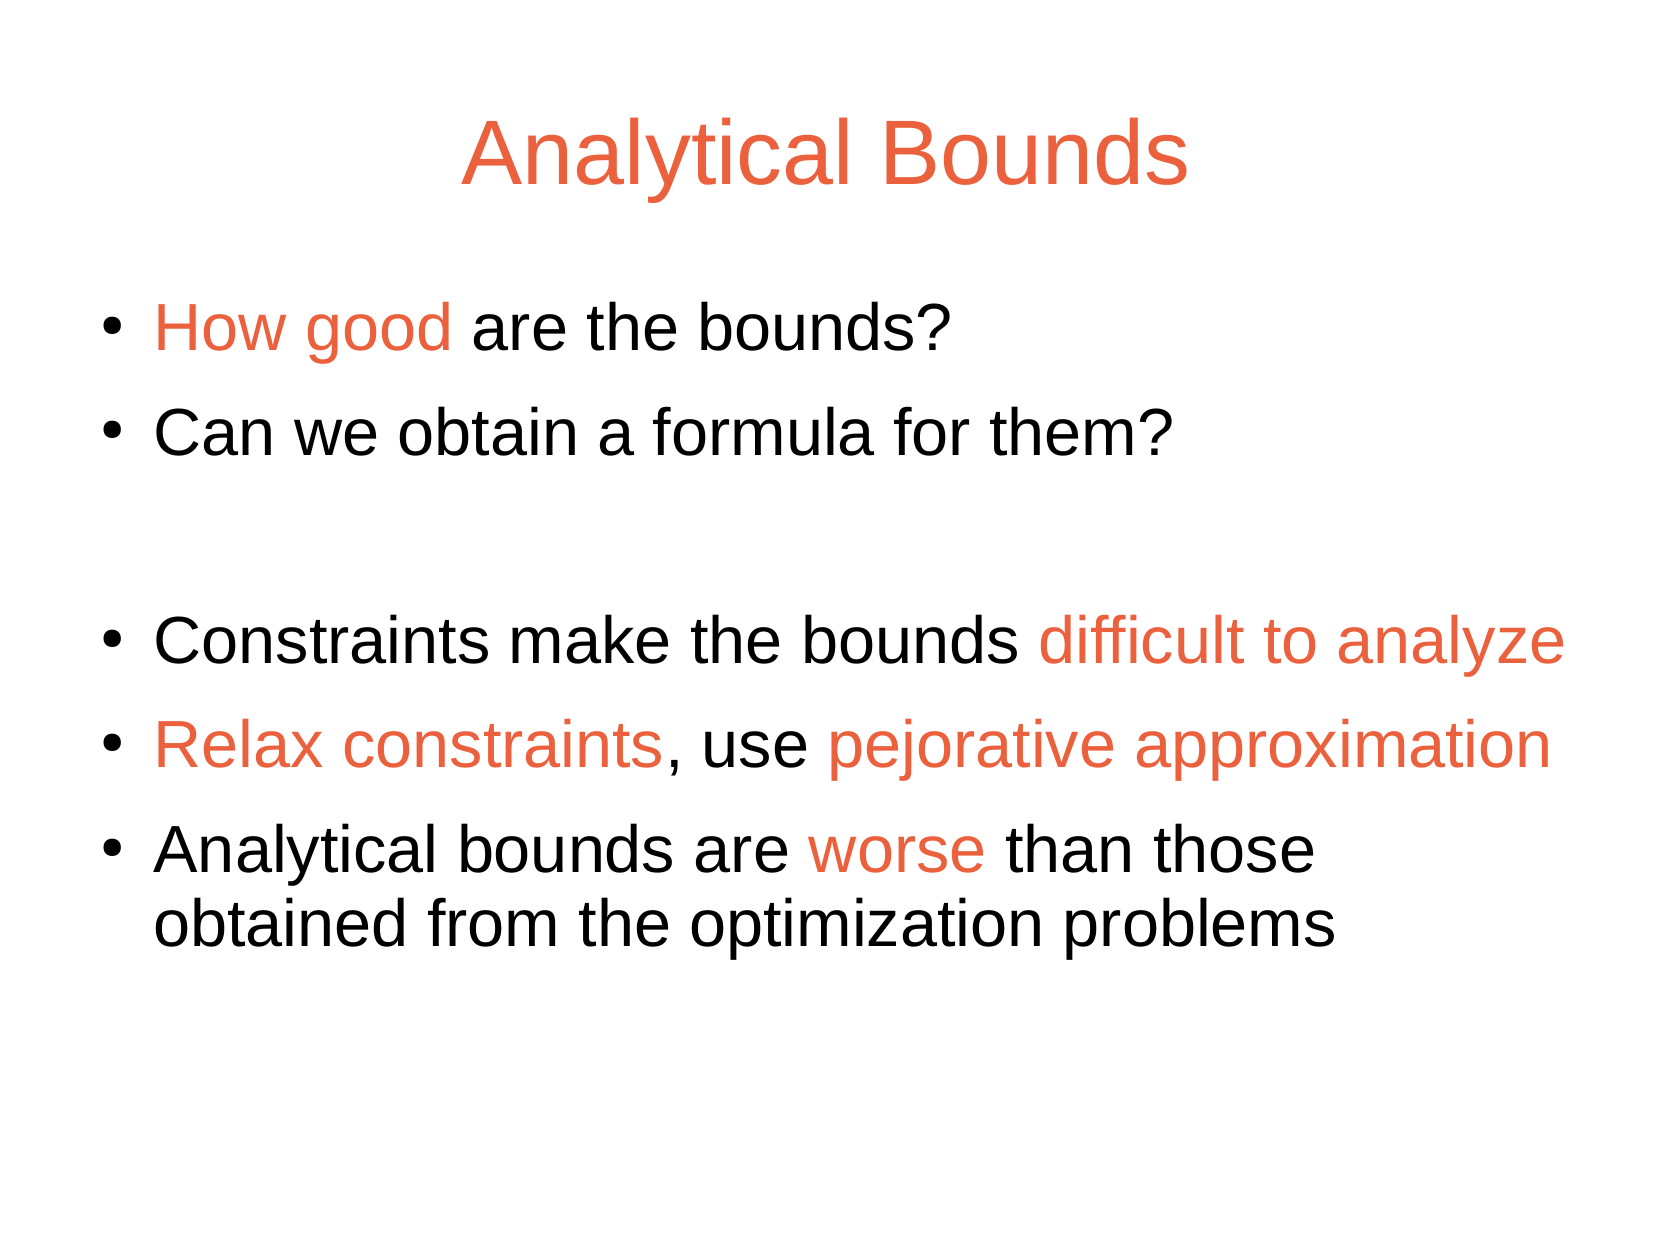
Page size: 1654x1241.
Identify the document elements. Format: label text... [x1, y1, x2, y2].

list How good are the bounds? Can we obtain a formula for them? Constraints make the bounds difficult to analyze Relax constraints, use pejorative approximation Analytical bounds are worse than those obtained from the optimization problems [82, 290, 1571, 1109]
title Analytical Bounds [82, 49, 1571, 257]
